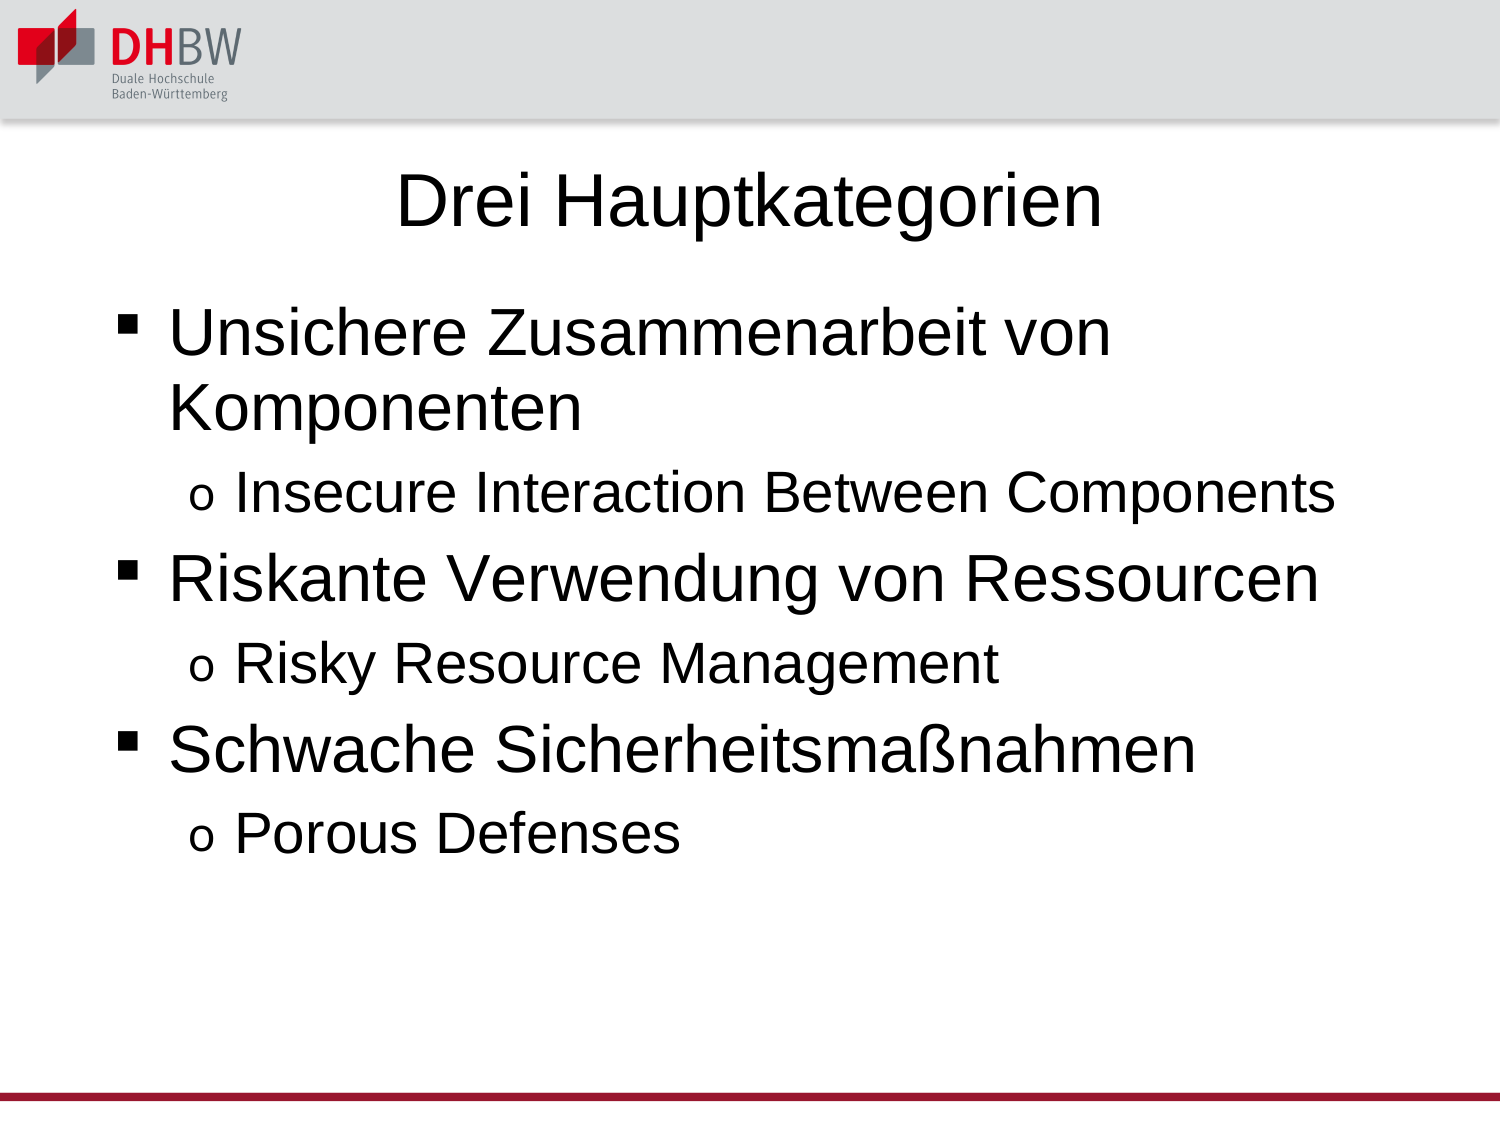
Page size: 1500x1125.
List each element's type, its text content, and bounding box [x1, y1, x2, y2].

title Drei Hauptkategorien [0, 134, 1500, 266]
list Unsichere Zusammenarbeit von Komponenten Insecure Interaction Between Components Riskante Verwendung von Ressourcen Risky Resource Management Schwache Sicherheitsmaßnahmen Porous Defenses [112, 295, 1388, 1051]
picture [0, 266, 1500, 1121]
picture [0, 0, 1500, 134]
